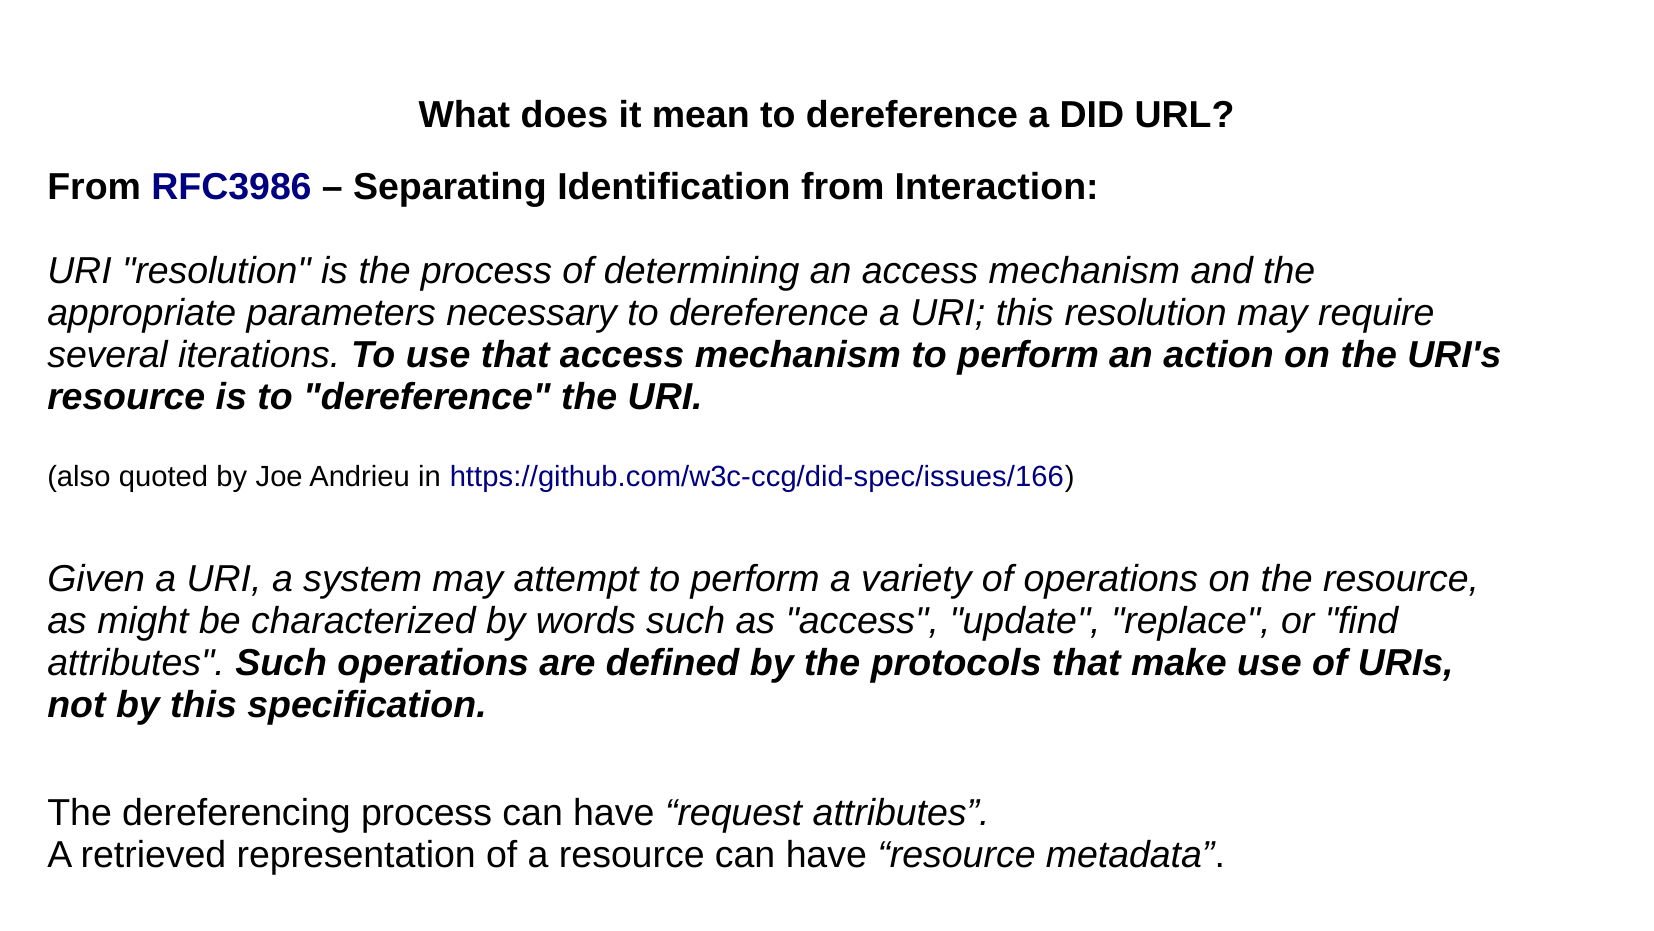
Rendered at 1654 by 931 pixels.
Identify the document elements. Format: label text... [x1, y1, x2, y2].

text_box From RFC3986 – Separating Identification from Interaction: URI "resolution" is the process of determining an access mechanism and the appropriate parameters necessary to dereference a URI; this resolution may require several iterations. To use that access mechanism to perform an action on the URI's resource is to "dereference" the URI. (also quoted by Joe Andrieu in https://github.com/w3c-ccg/did-spec/issues/166) Given a URI, a system may attempt to perform a variety of operations on the resource, as might be characterized by words such as "access", "update", "replace", or "find attributes". Such operations are defined by the protocols that make use of URIs, not by this specification. The dereferencing process can have “request attributes”. A retrieved representation of a resource can have “resource metadata”. [47, 165, 1515, 876]
title What does it mean to dereference a DID URL? [82, 37, 1571, 193]
